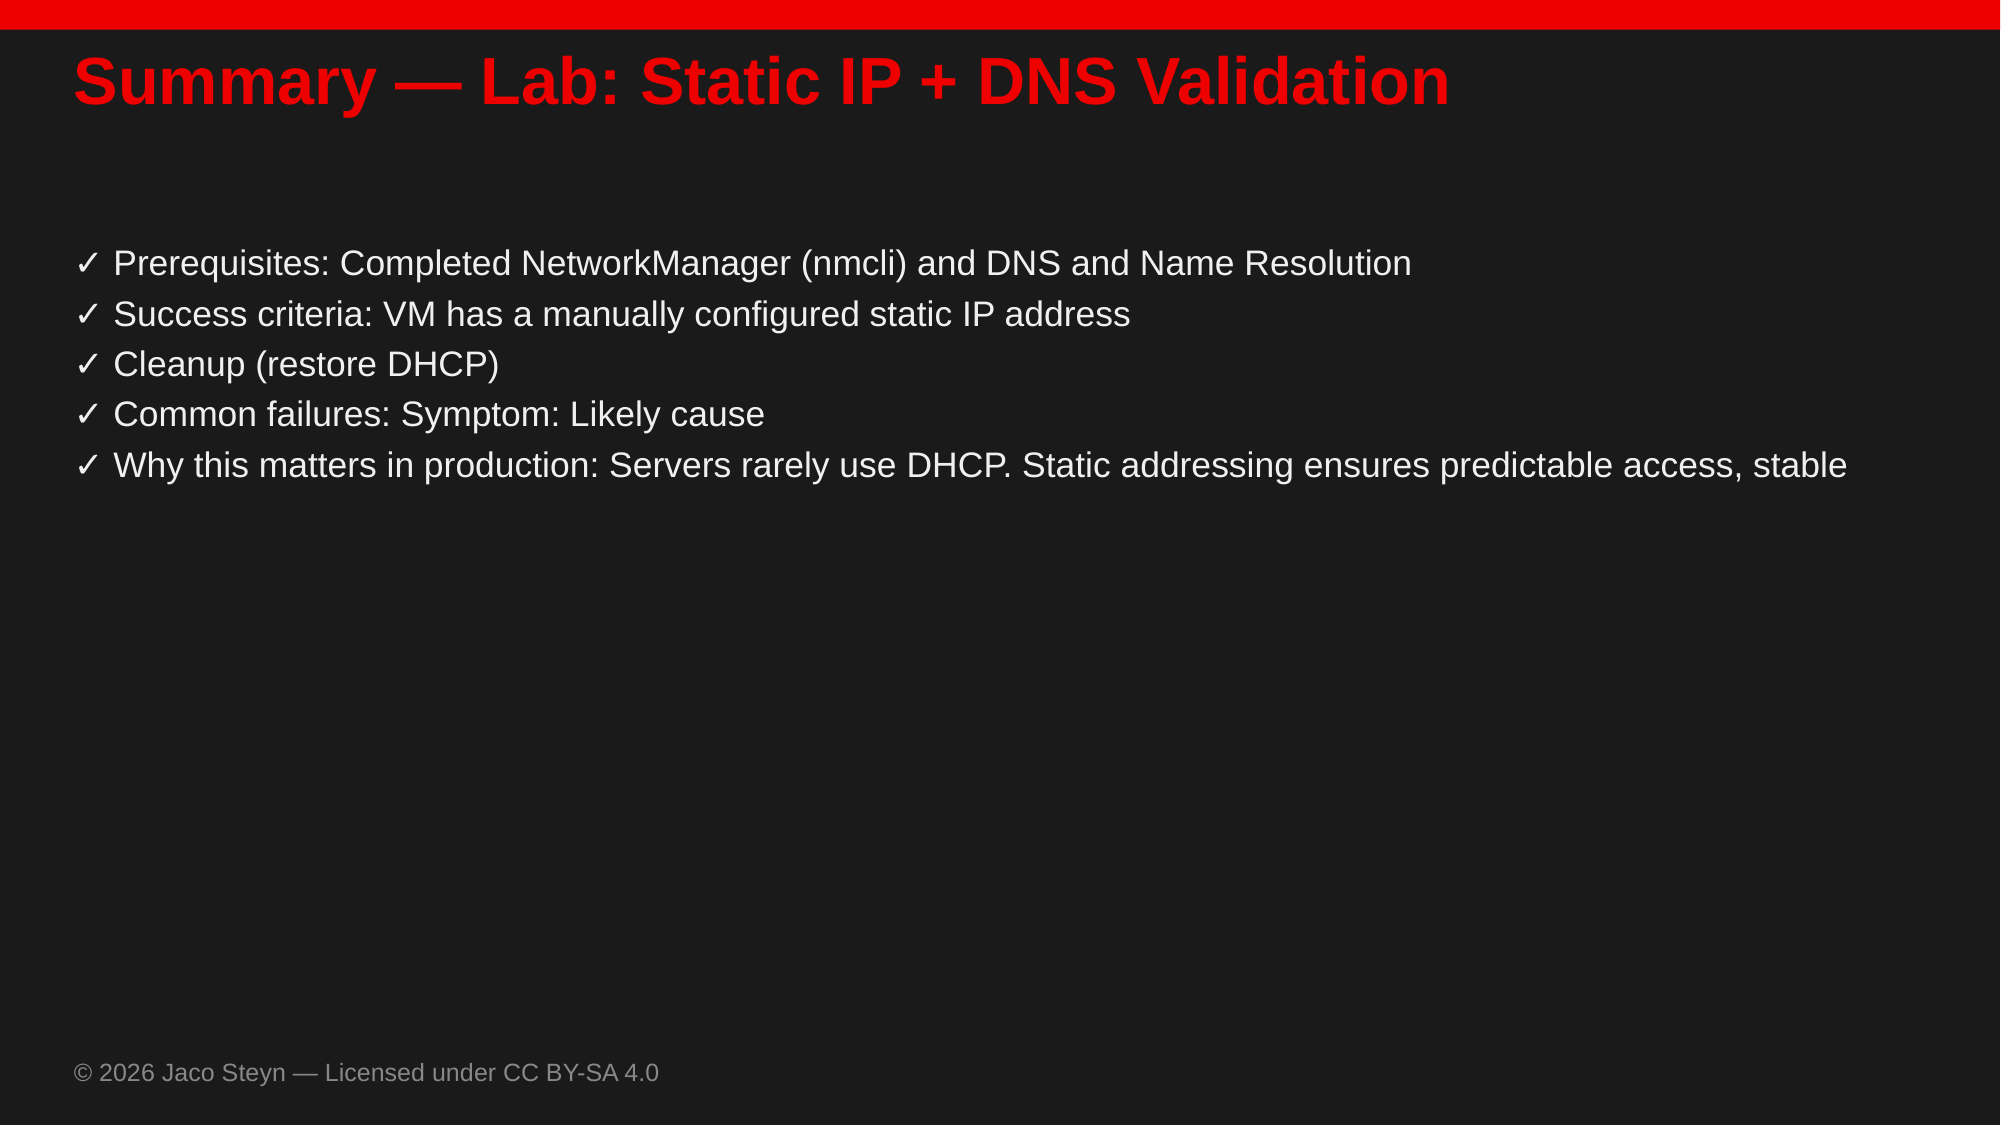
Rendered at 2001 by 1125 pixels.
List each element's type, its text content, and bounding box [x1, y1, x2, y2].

text_box © 2026 Jaco Steyn — Licensed under CC BY-SA 4.0 [59, 1051, 1942, 1093]
text_box ✓ Prerequisites: Completed NetworkManager (nmcli) and DNS and Name Resolution ✓ Success criteria: VM has a manually configured static IP address ✓ Cleanup (restore DHCP) ✓ Common failures: Symptom: Likely cause ✓ Why this matters in production: Servers rarely use DHCP. Static addressing ensures predictable access, stable [59, 236, 1942, 1037]
text_box Summary — Lab: Static IP + DNS Validation [59, 36, 1942, 208]
text_box [0, 0, 2001, 30]
